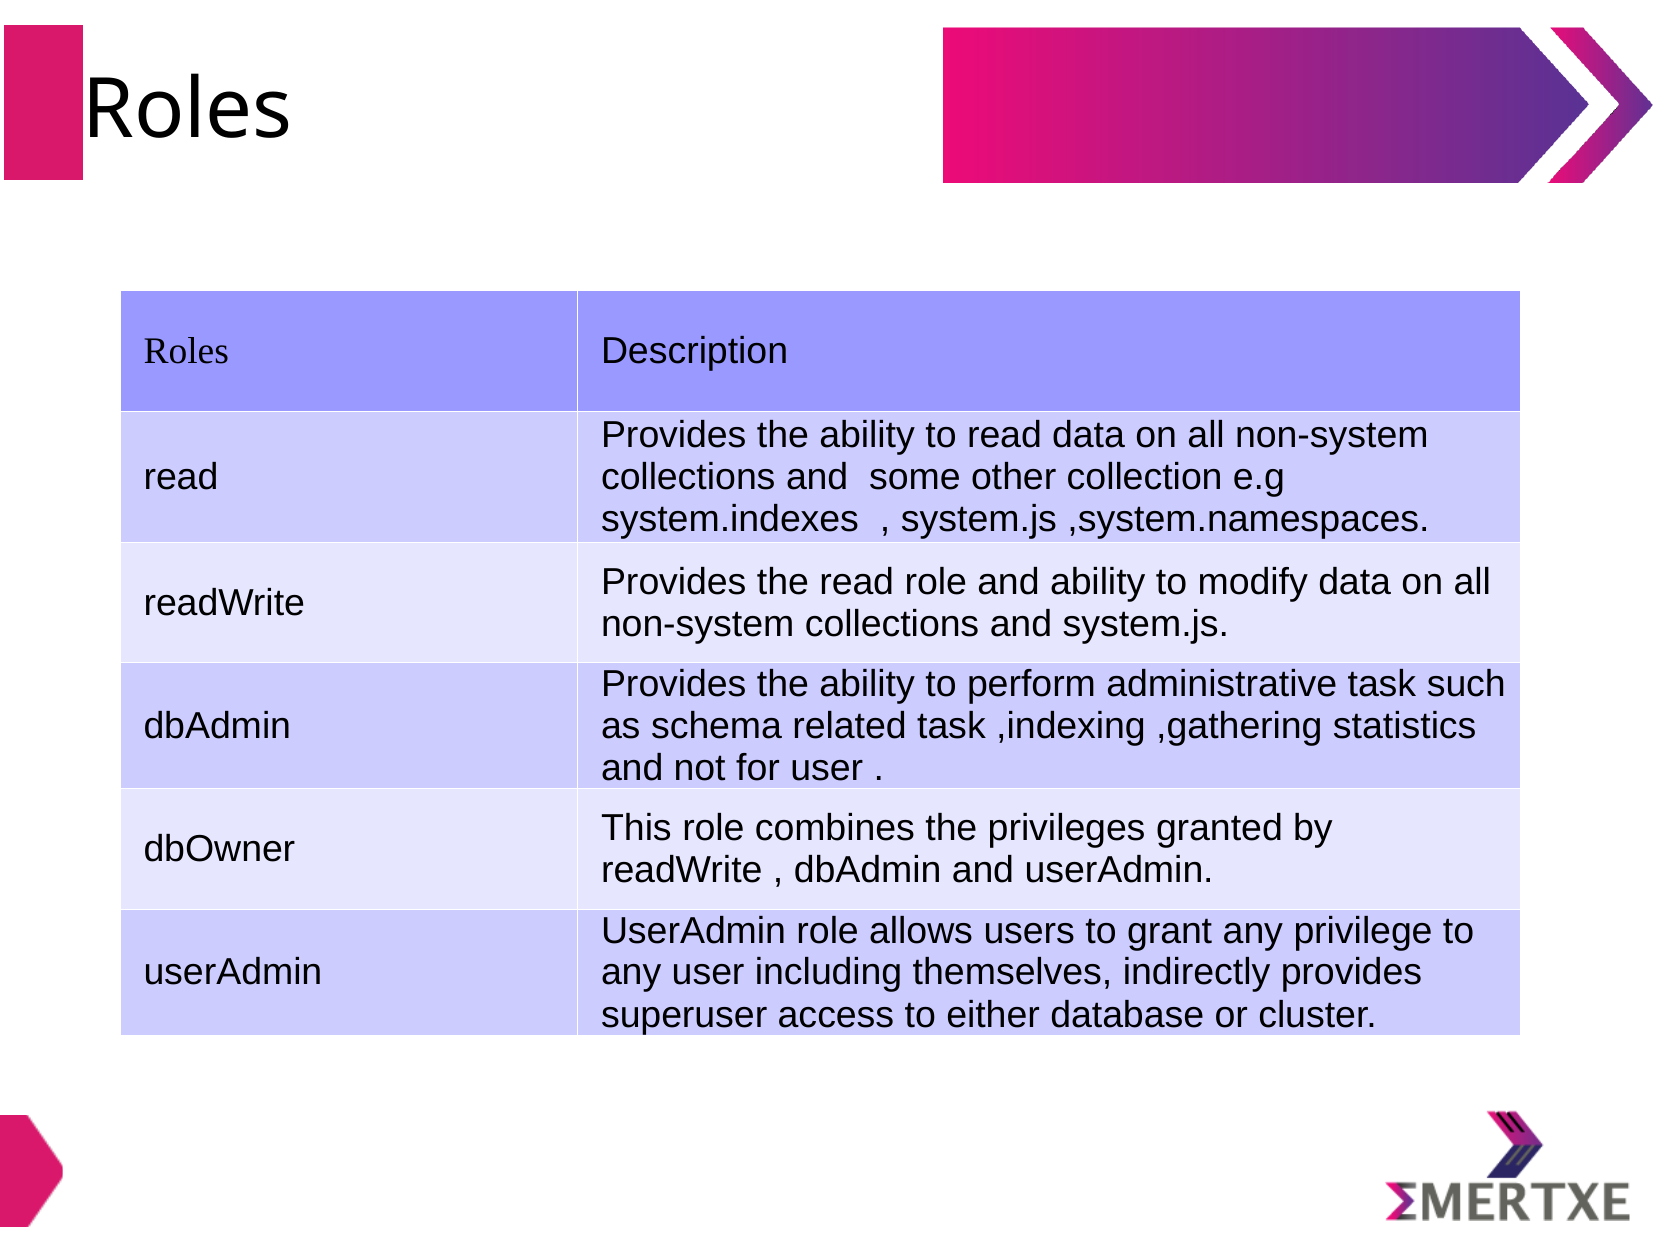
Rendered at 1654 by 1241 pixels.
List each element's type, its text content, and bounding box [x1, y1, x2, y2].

table_cell dbOwner [121, 789, 577, 909]
picture [1571, 27, 1653, 183]
table_cell userAdmin [121, 910, 577, 1035]
table_header Roles [121, 291, 577, 411]
table_cell readWrite [121, 543, 577, 662]
table_cell UserAdmin role allows users to grant any privilege to any user including themselves, indirectly provides superuser access to either database or cluster. [578, 910, 1520, 1035]
picture [1385, 1107, 1631, 1221]
table_header Description [578, 291, 1520, 411]
table_cell Provides the ability to perform administrative task such as schema related task ,indexing ,gathering statistics and not for user . [578, 663, 1520, 788]
table_cell Provides the read role and ability to modify data on all non-system collections and system.js. [578, 543, 1520, 662]
table_cell Provides the ability to read data on all non-system collections and some other collection e.g system.indexes , system.js ,system.namespaces. [578, 412, 1520, 542]
table_cell This role combines the privileges granted by readWrite , dbAdmin and userAdmin. [578, 789, 1520, 909]
table_cell dbAdmin [121, 663, 577, 788]
table_cell read [121, 412, 577, 542]
title Roles [82, 2, 1571, 210]
